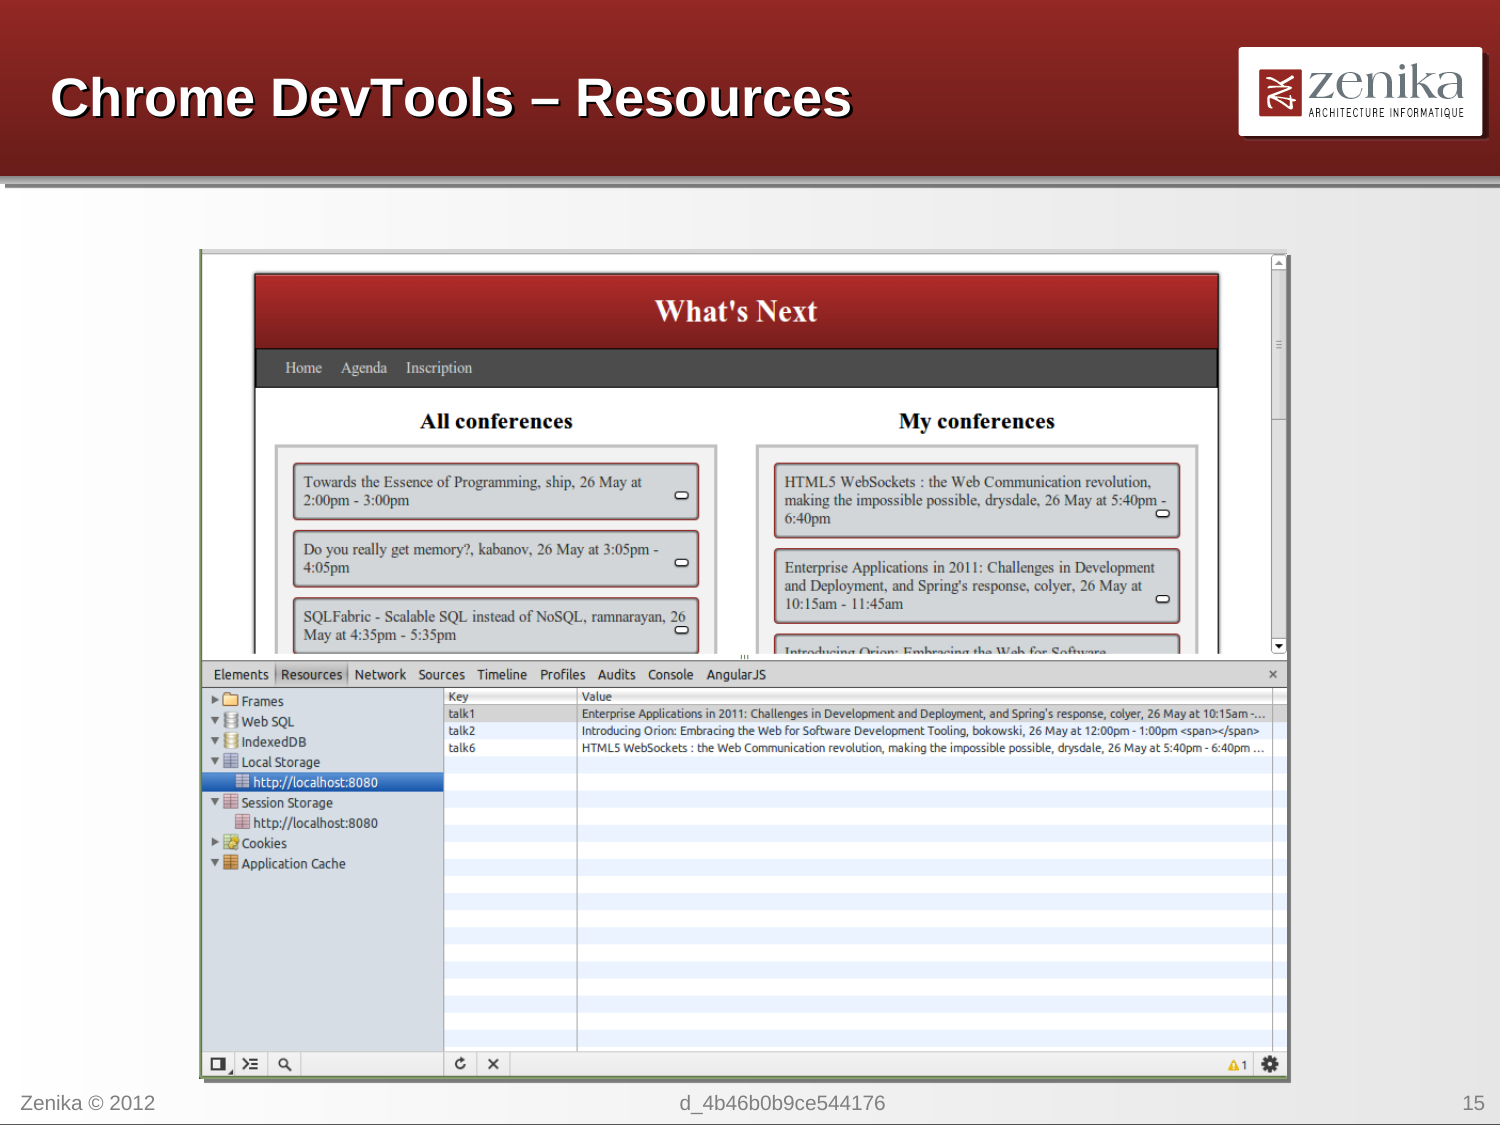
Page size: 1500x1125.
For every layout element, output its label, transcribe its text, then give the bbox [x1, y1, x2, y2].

picture [199, 249, 1287, 1079]
picture [1257, 58, 1464, 125]
title Chrome DevTools – Resources [50, 15, 1206, 180]
